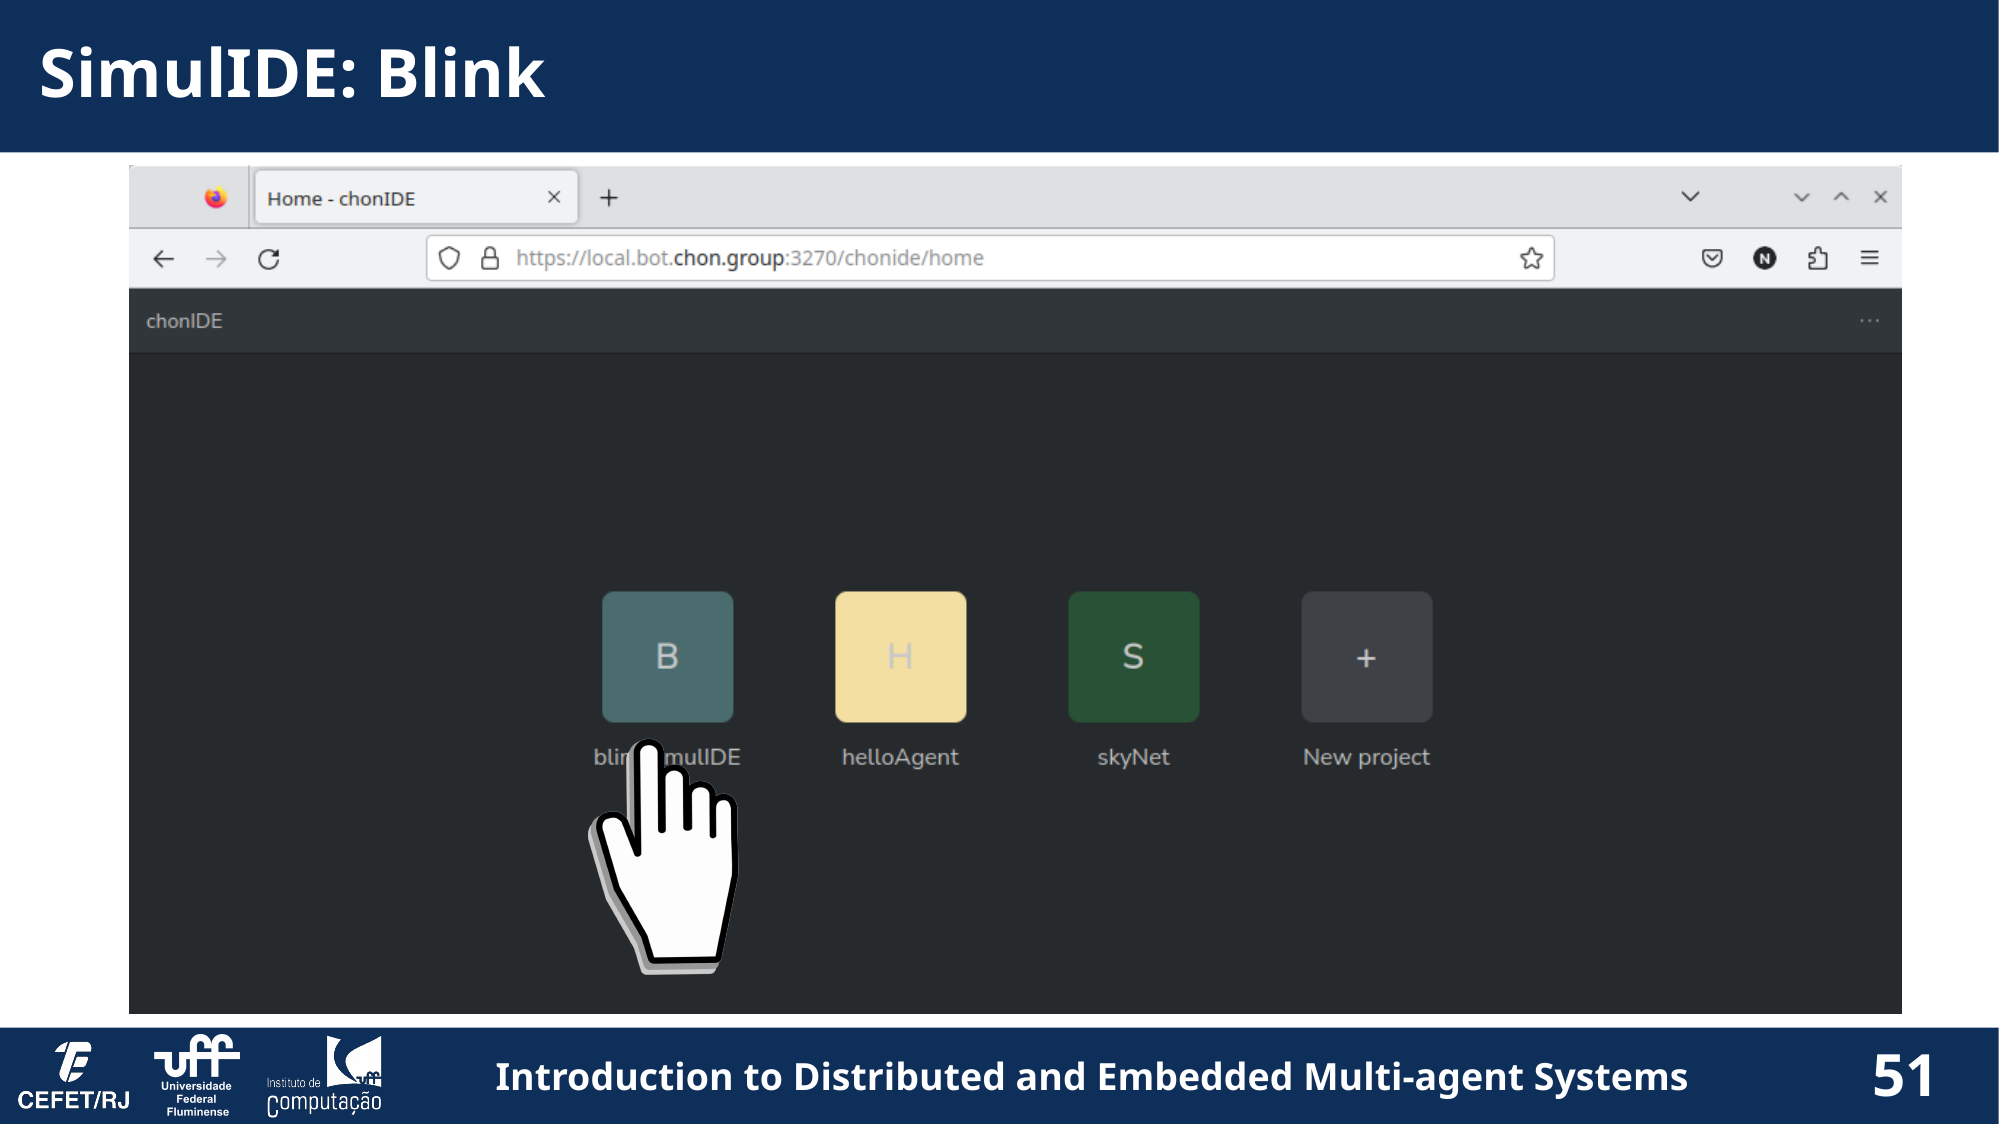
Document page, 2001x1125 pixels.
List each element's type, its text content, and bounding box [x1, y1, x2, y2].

text_box SimulIDE: Blink [25, 23, 1998, 116]
picture [153, 1033, 241, 1121]
picture [265, 1033, 383, 1118]
picture [129, 165, 1902, 1015]
picture [18, 1021, 129, 1125]
